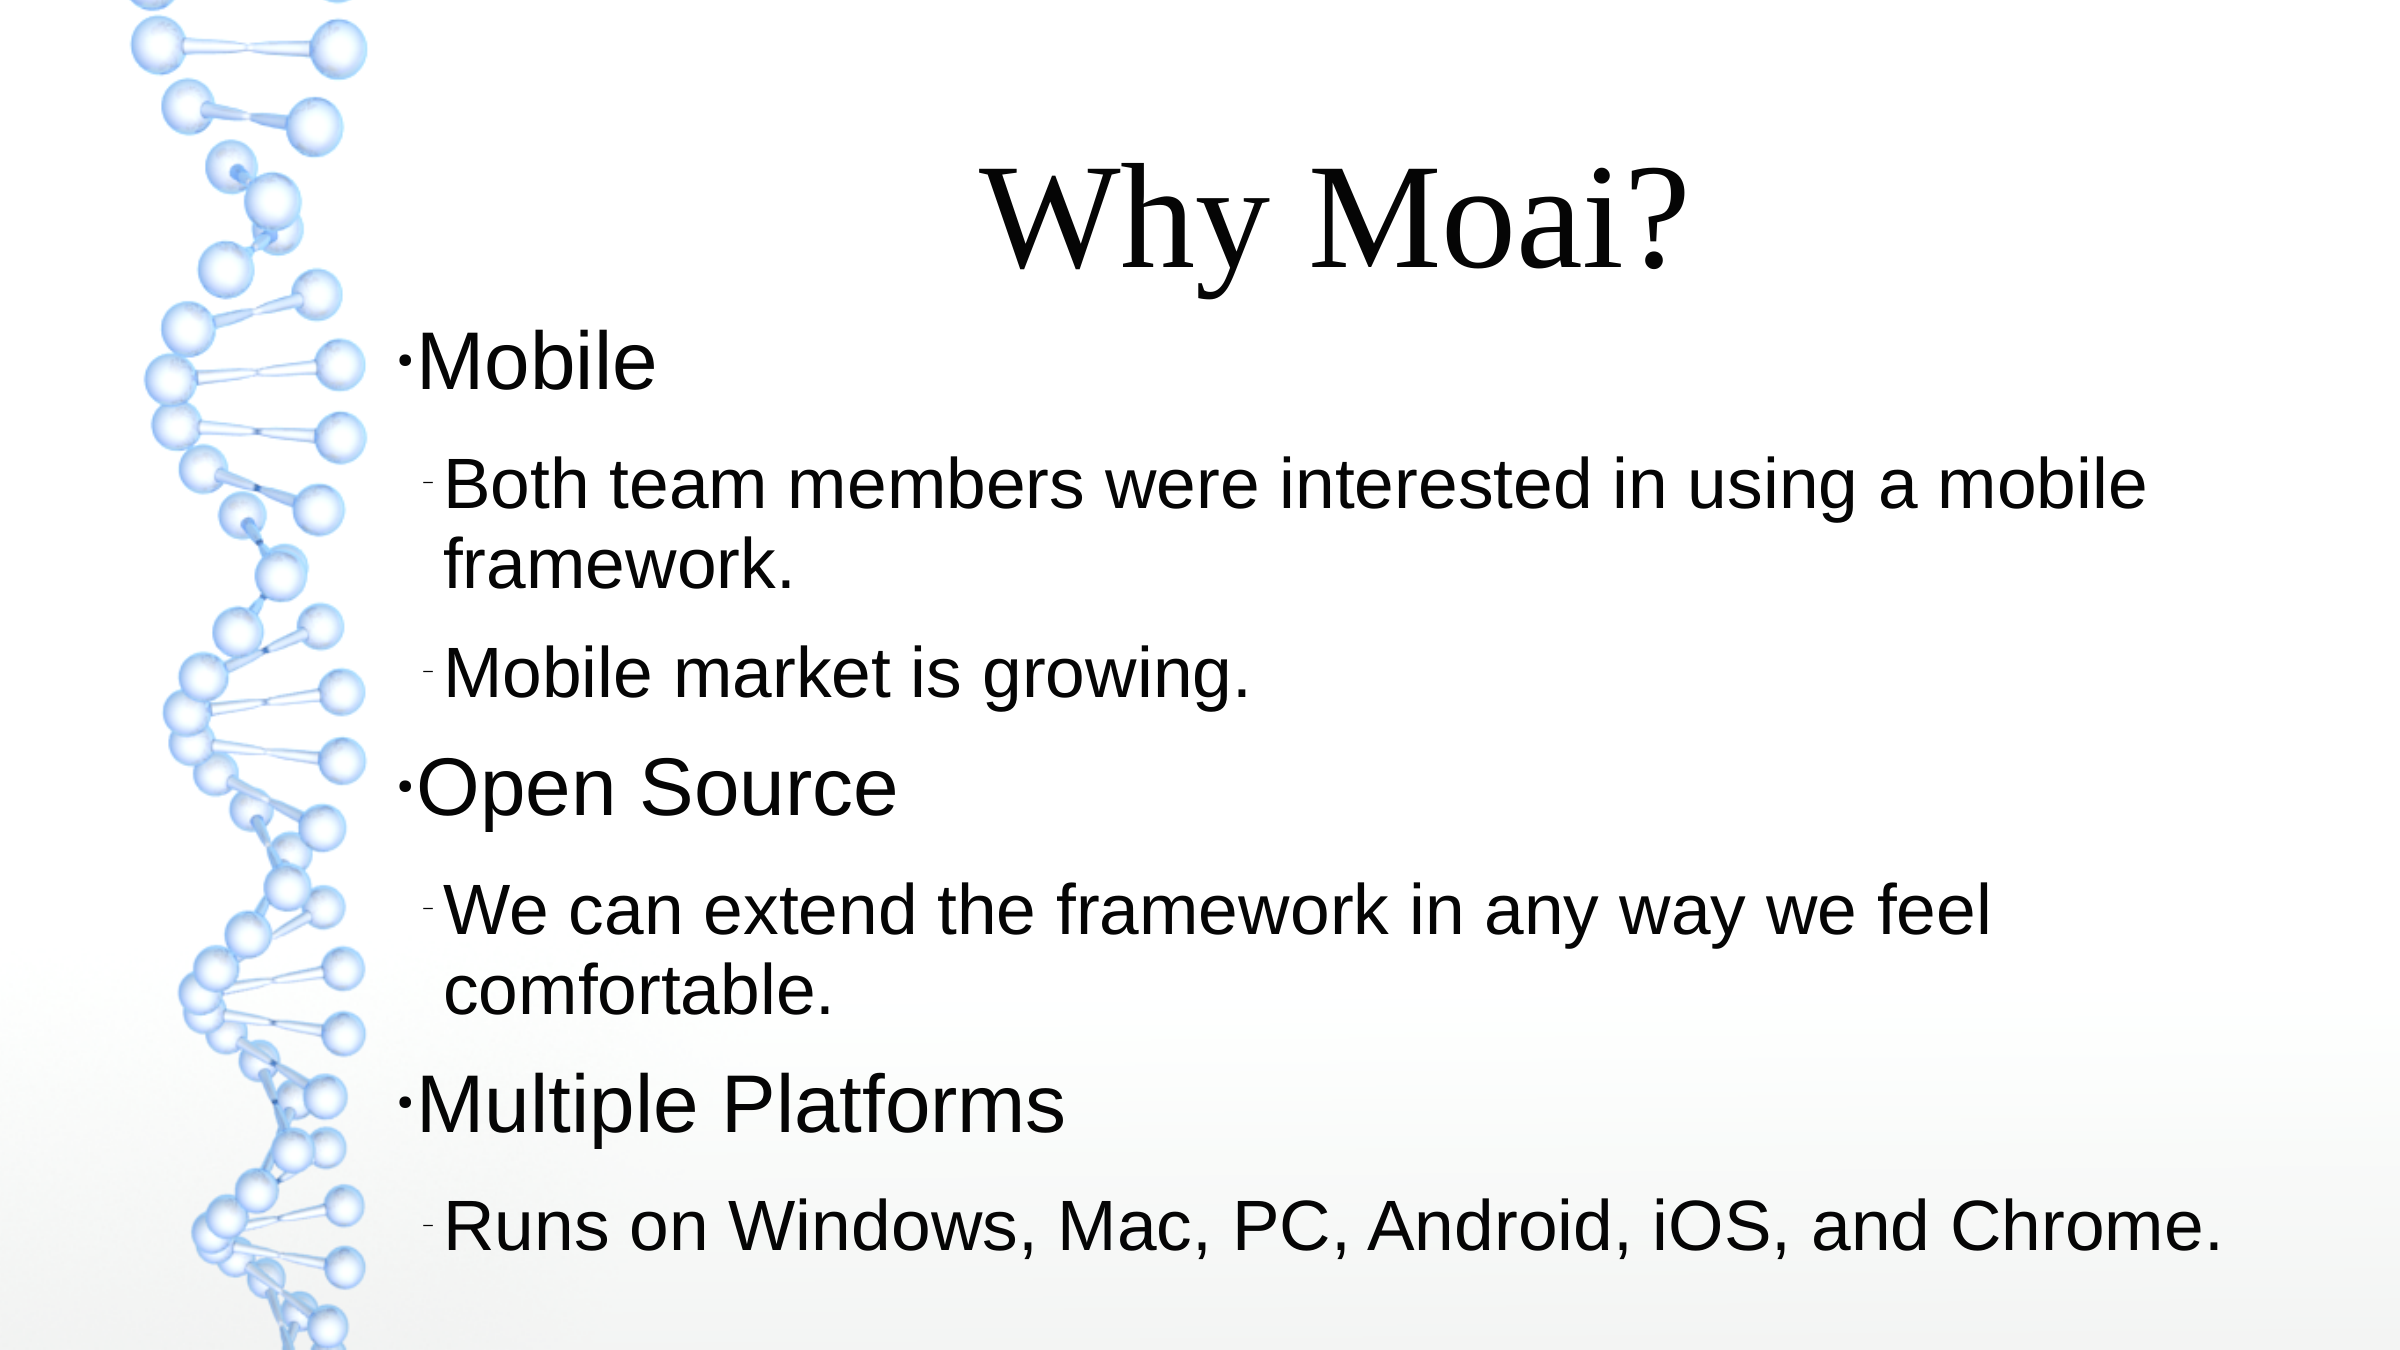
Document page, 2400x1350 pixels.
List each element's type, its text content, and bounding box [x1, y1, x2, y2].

title Why Moai? [390, 104, 2280, 330]
picture [0, 0, 2400, 1350]
list Mobile Both team members were interested in using a mobile framework. Mobile market is growing. Open Source We can extend the framework in any way we feel comfortable. Multiple Platforms Runs on Windows, Mac, PC, Android, iOS, and Chrome. [390, 315, 2232, 1291]
